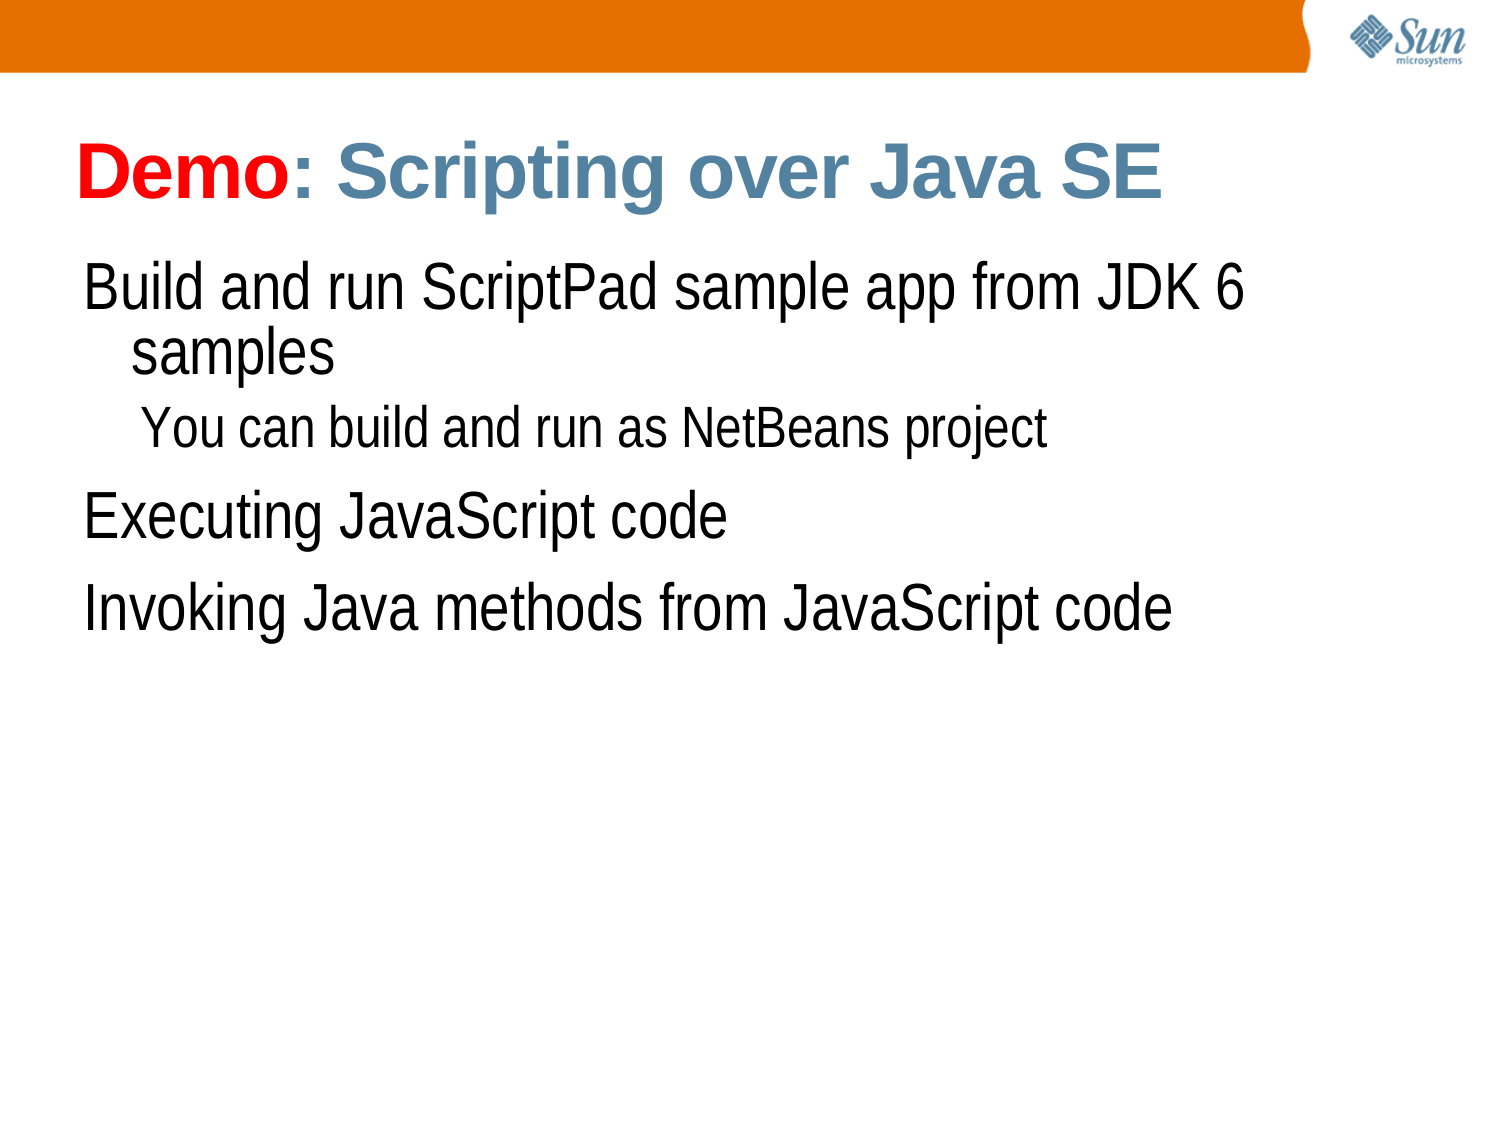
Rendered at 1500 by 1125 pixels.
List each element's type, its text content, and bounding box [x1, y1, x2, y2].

picture [0, 0, 1500, 75]
title Demo: Scripting over Java SE [75, 122, 1437, 227]
list Build and run ScriptPad sample app from JDK 6 samples You can build and run as NetBeans project Executing JavaScript code Invoking Java methods from JavaScript code [64, 256, 1401, 1016]
